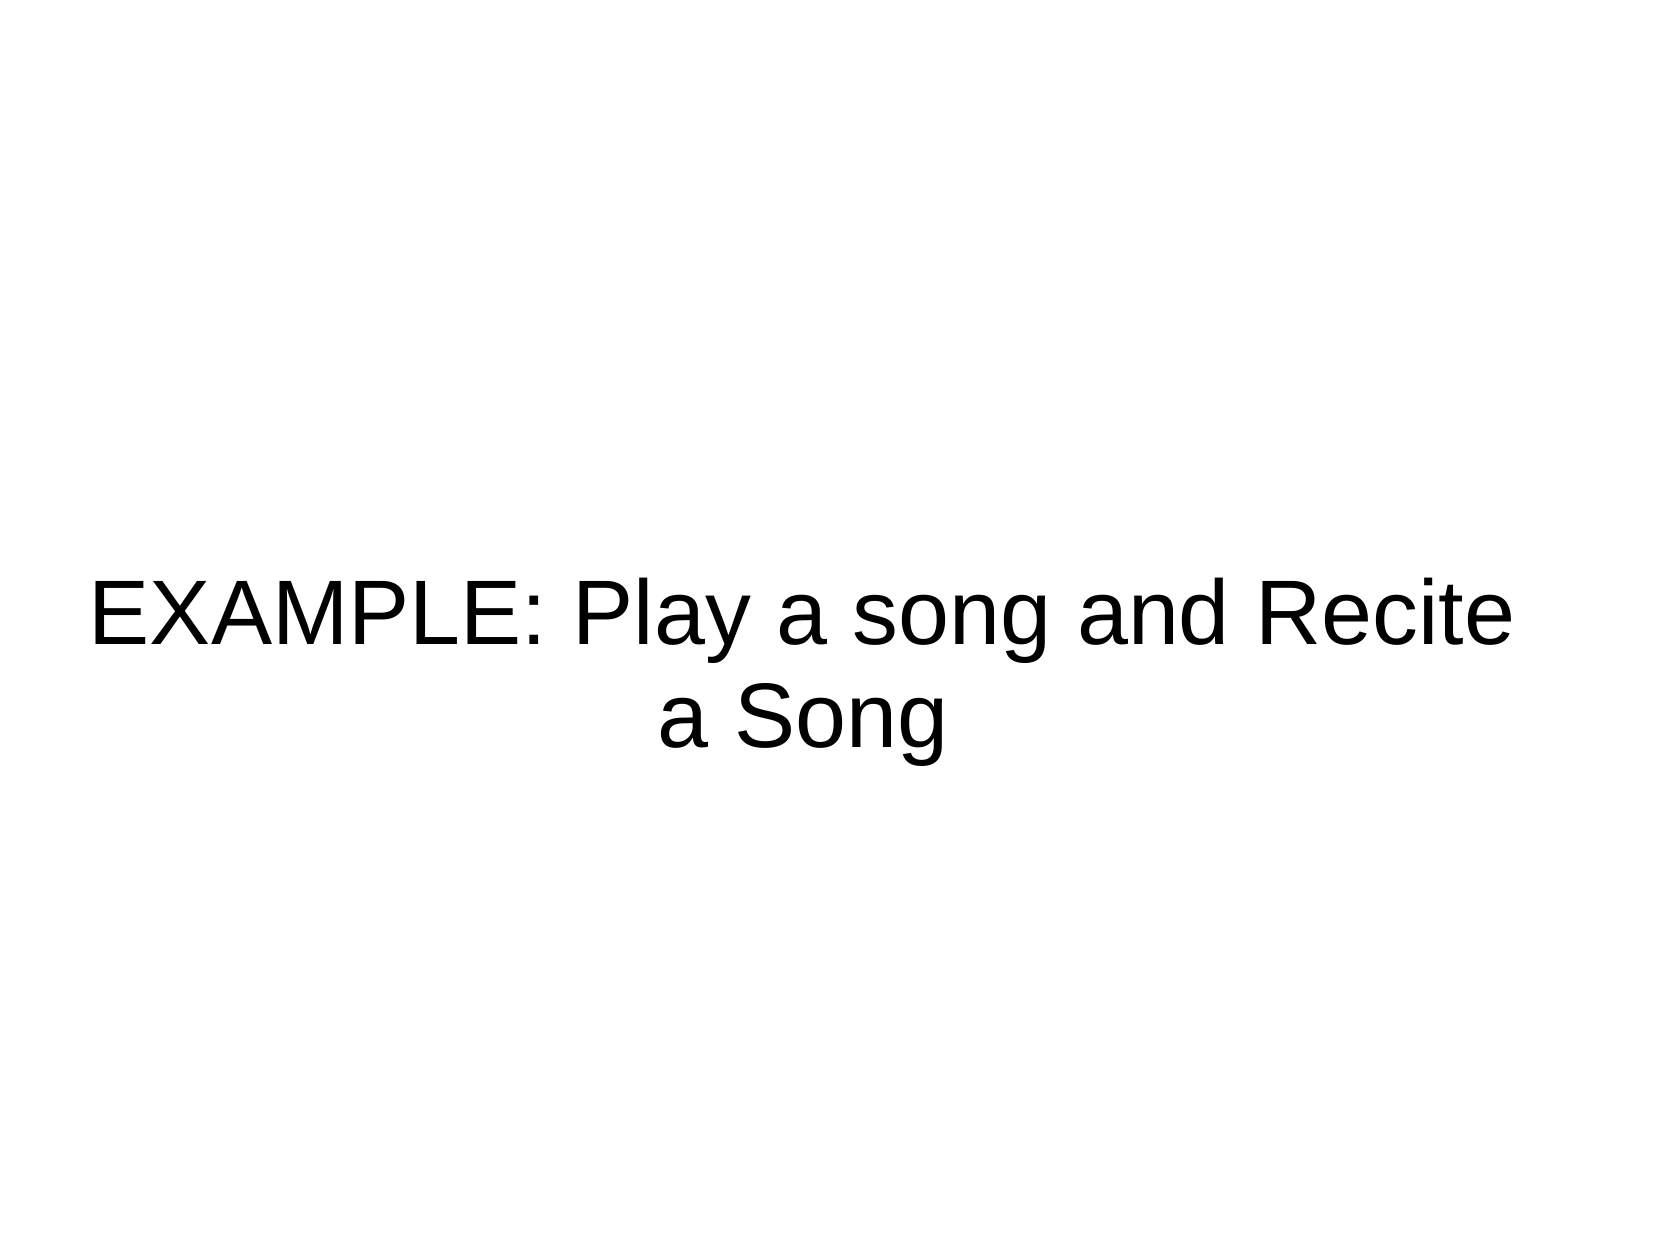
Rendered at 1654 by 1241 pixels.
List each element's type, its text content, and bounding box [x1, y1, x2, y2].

title EXAMPLE: Play a song and Recite a Song [59, 560, 1548, 768]
